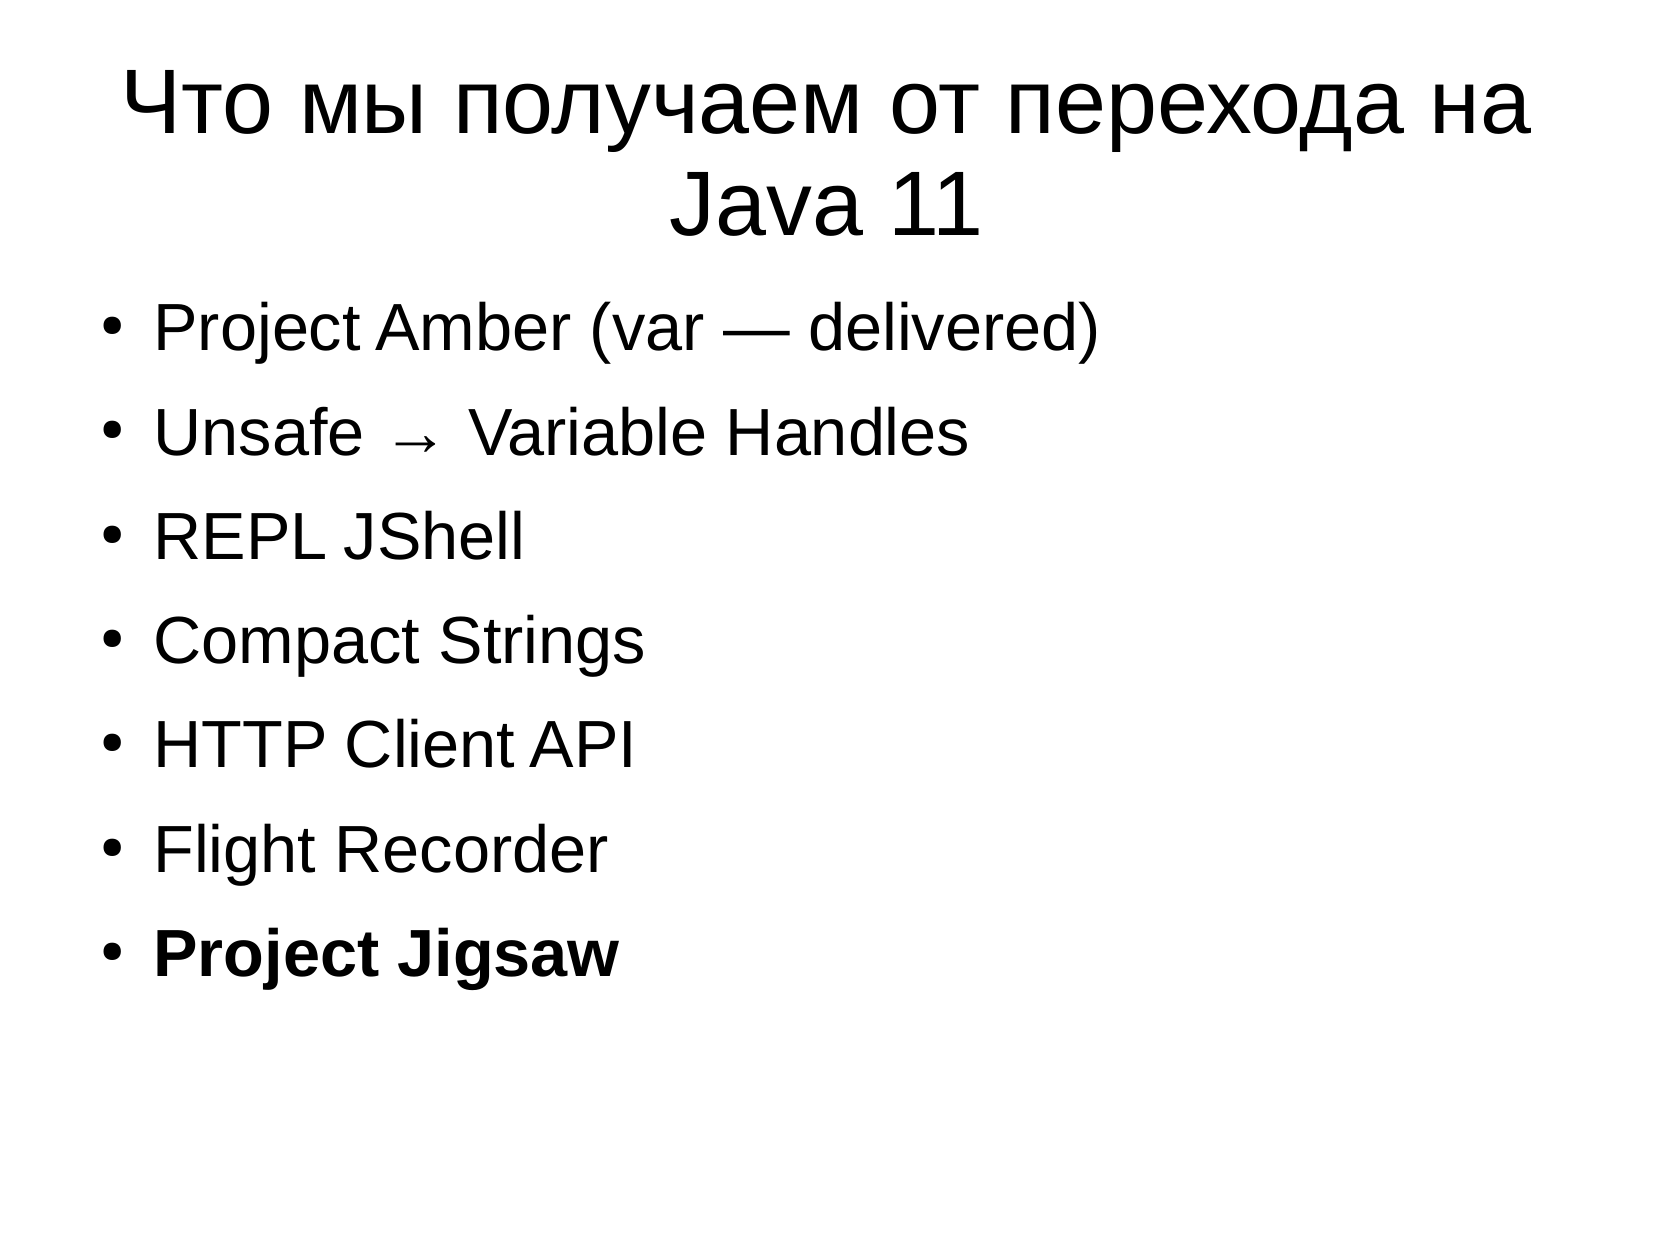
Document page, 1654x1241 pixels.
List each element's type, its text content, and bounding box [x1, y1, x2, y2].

list Project Amber (var — delivered) Unsafe → Variable Handles REPL JShell Compact Strings HTTP Client API Flight Recorder Project Jigsaw [82, 290, 1571, 1010]
title Что мы получаем от перехода на Java 11 [82, 49, 1571, 257]
